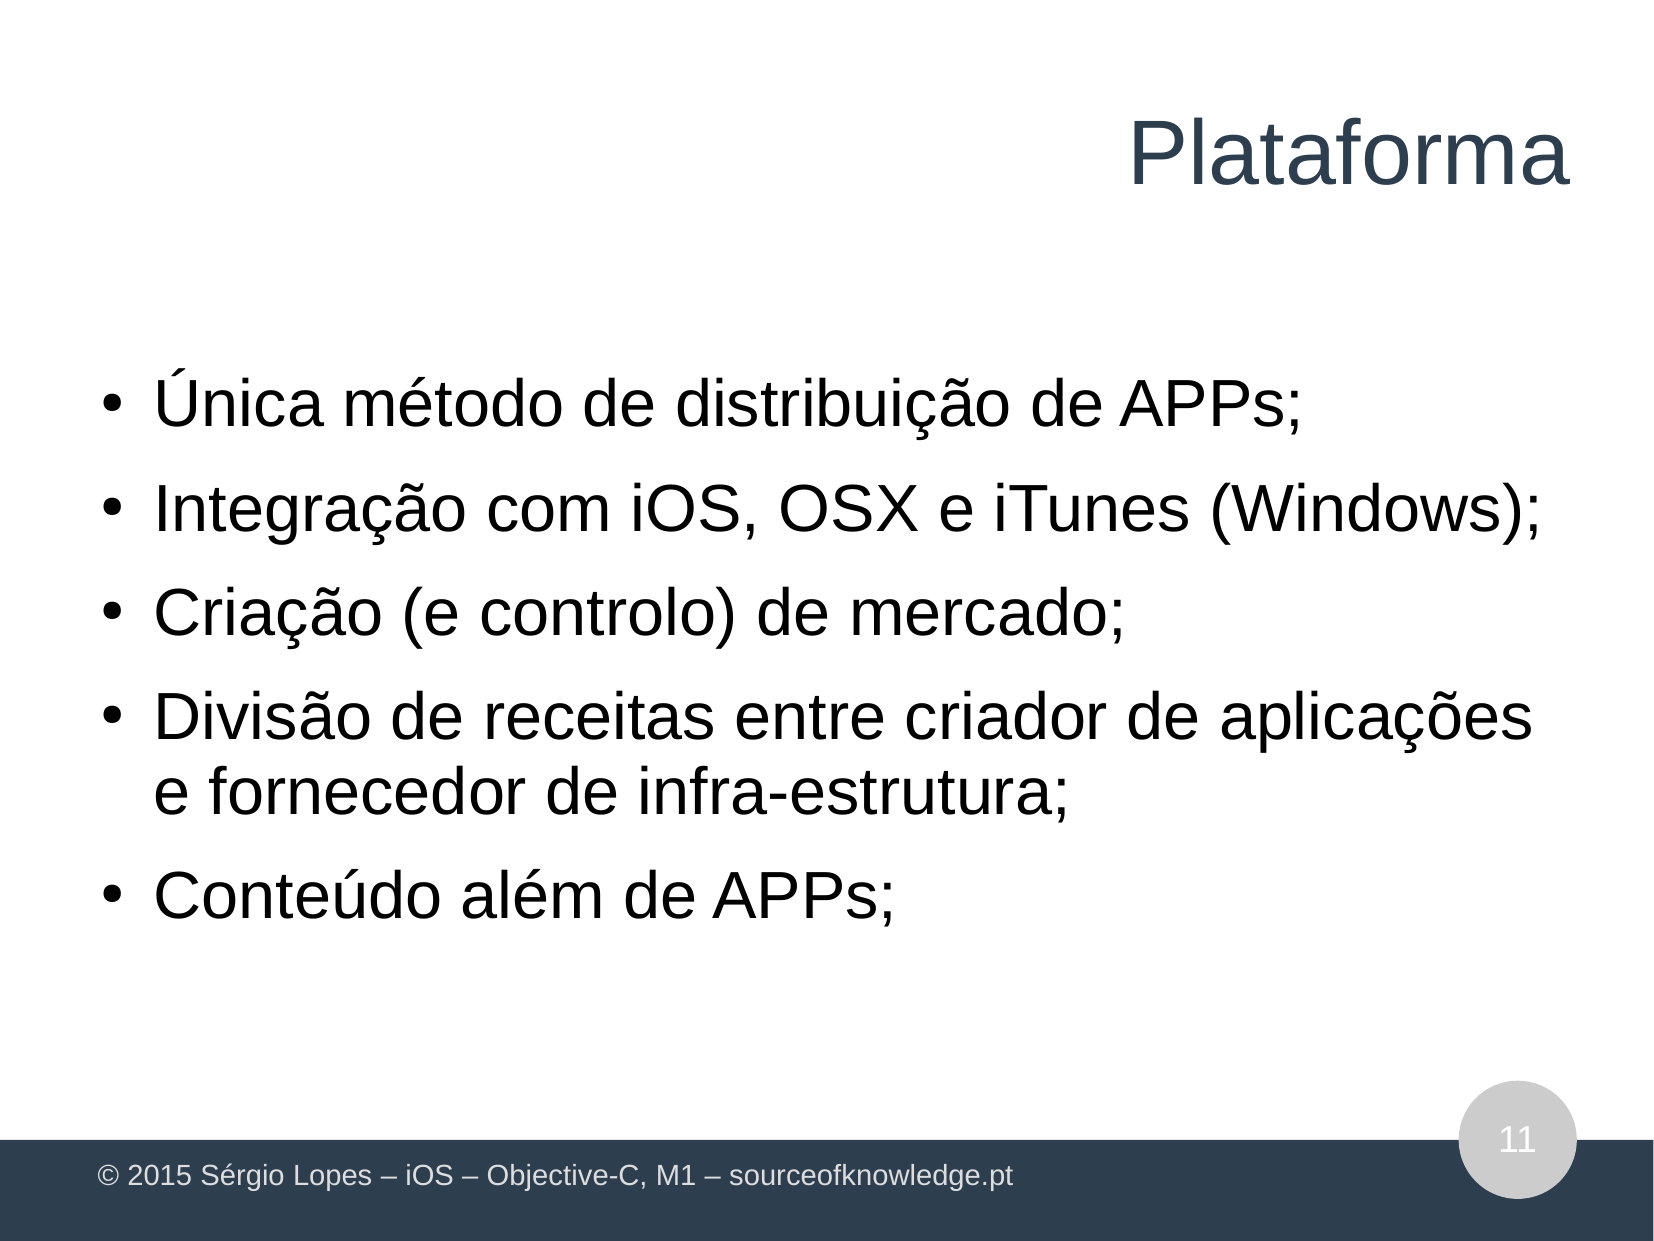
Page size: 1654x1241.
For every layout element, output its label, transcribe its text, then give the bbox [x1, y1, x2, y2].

text_box © 2015 Sérgio Lopes – iOS – Objective-C, M1 – sourceofknowledge.pt [82, 1151, 1026, 1199]
title Plataforma [82, 49, 1571, 257]
list Única método de distribuição de APPs; Integração com iOS, OSX e iTunes (Windows); Criação (e controlo) de mercado; Divisão de receitas entre criador de aplicações e fornecedor de infra-estrutura; Conteúdo além de APPs; [82, 290, 1571, 1010]
text_box 11 [1458, 1080, 1577, 1199]
text_box [0, 1139, 1654, 1241]
